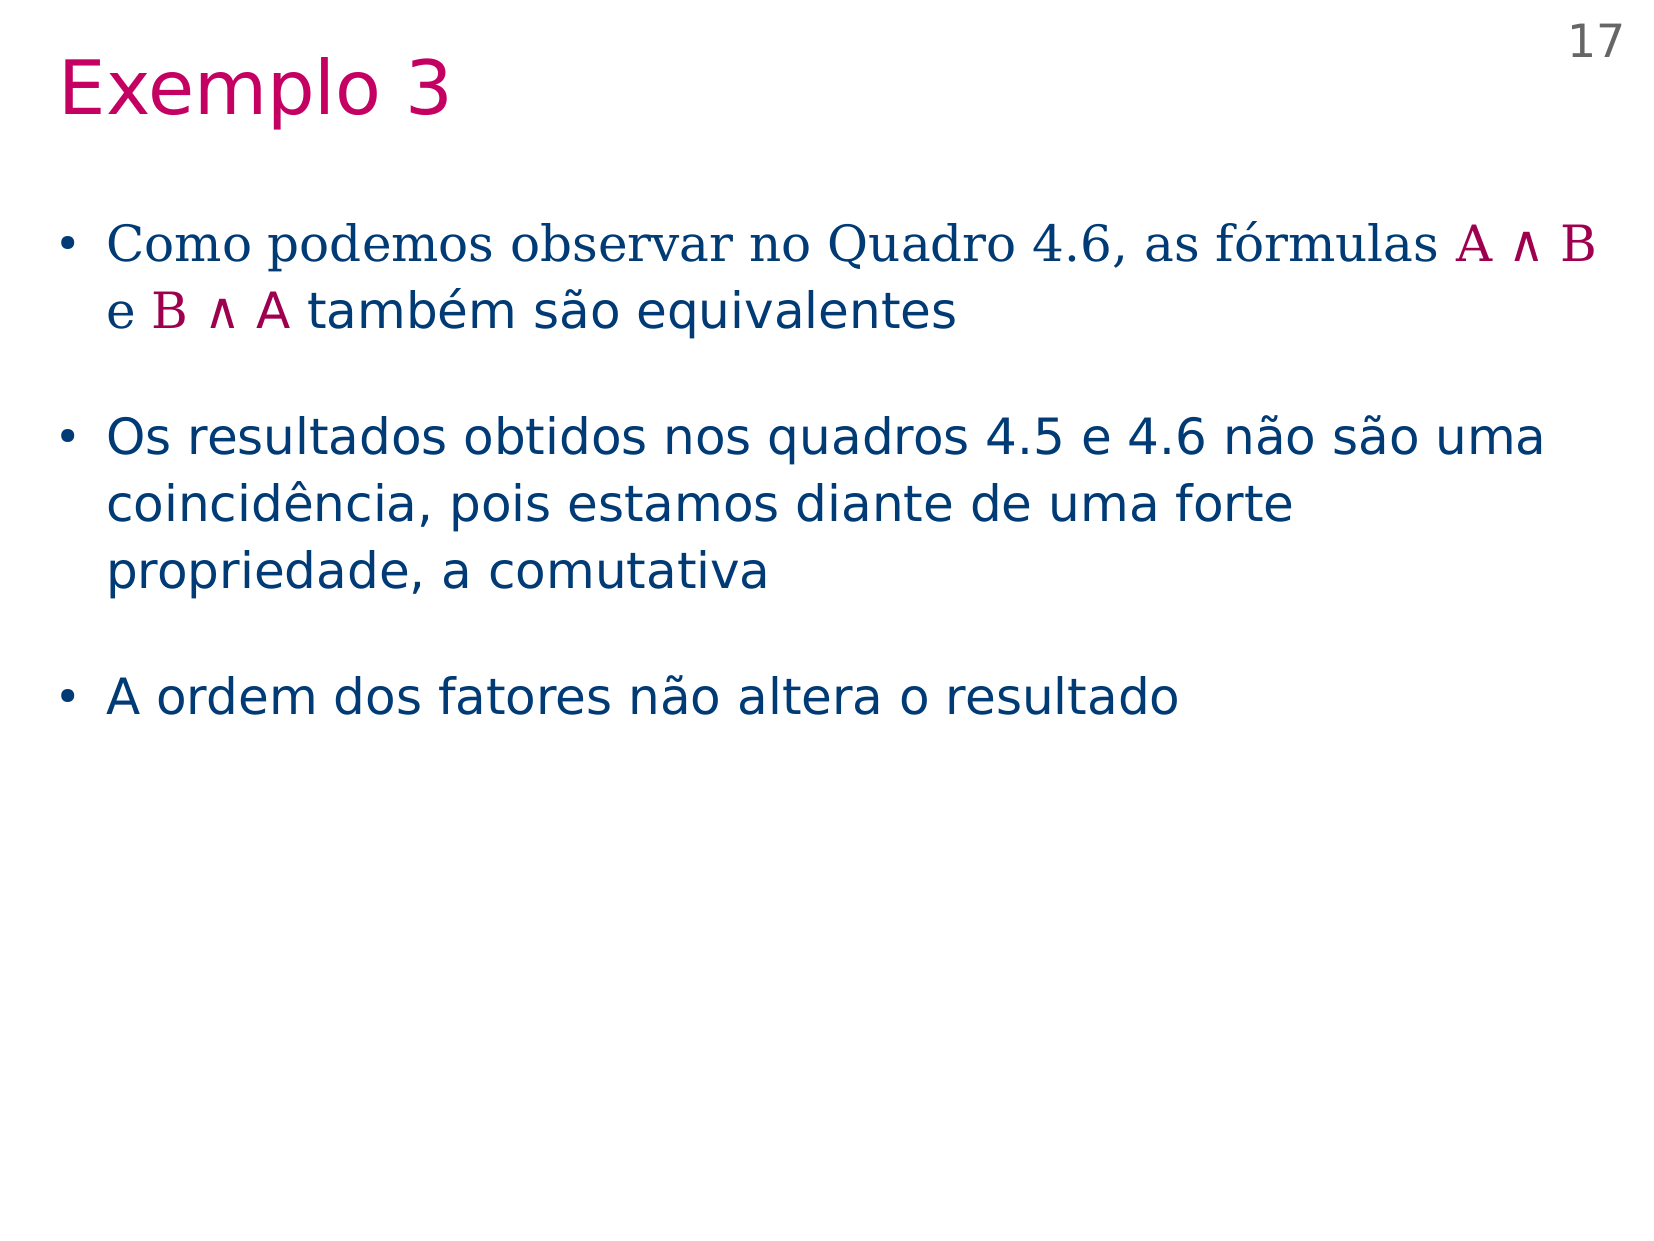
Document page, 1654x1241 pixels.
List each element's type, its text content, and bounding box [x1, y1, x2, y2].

list Como podemos observar no Quadro 4.6, as fórmulas A ∧ B e B ∧ A também são equivalentes Os resultados obtidos nos quadros 4.5 e 4.6 não são uma coincidência, pois estamos diante de uma forte propriedade, a comutativa A ordem dos fatores não altera o resultado [59, 206, 1625, 1211]
title Exemplo 3 [59, 29, 1625, 148]
